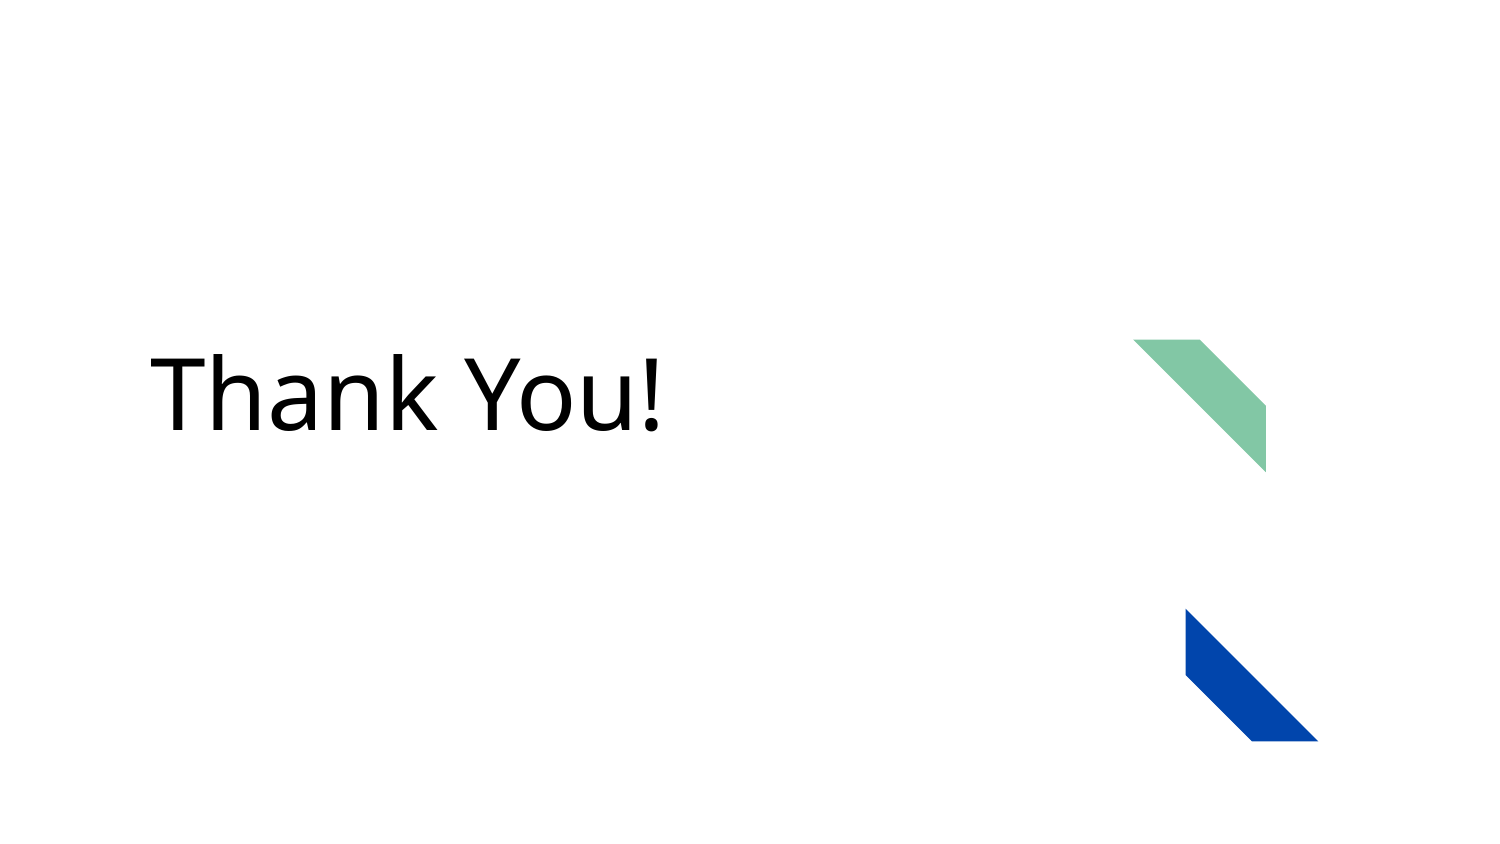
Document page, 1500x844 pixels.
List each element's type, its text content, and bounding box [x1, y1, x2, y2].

title Thank You! [135, 315, 919, 529]
